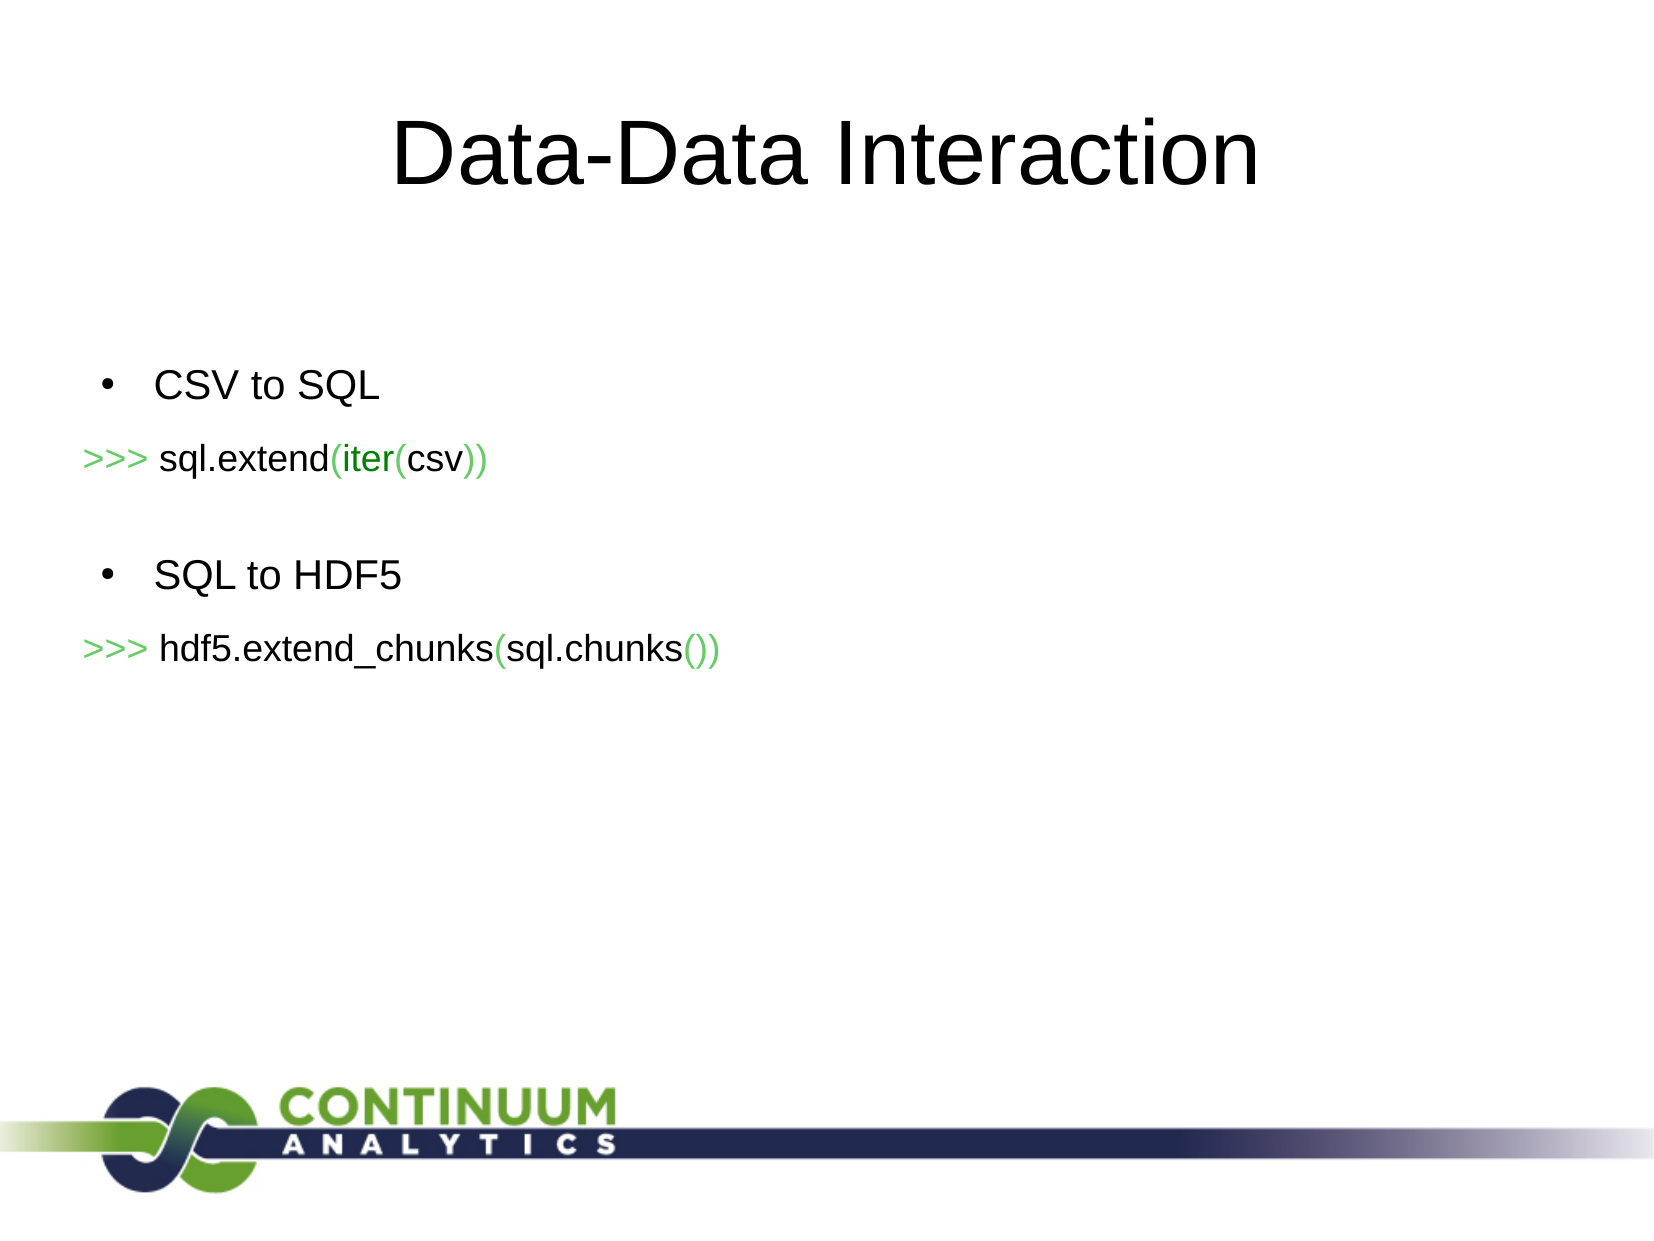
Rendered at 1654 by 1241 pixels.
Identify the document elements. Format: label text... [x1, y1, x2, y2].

list CSV to SQL >>> sql.extend(iter(csv)) SQL to HDF5 >>> hdf5.extend_chunks(sql.chunks()) [82, 290, 1571, 1010]
title Data-Data Interaction [82, 49, 1571, 257]
